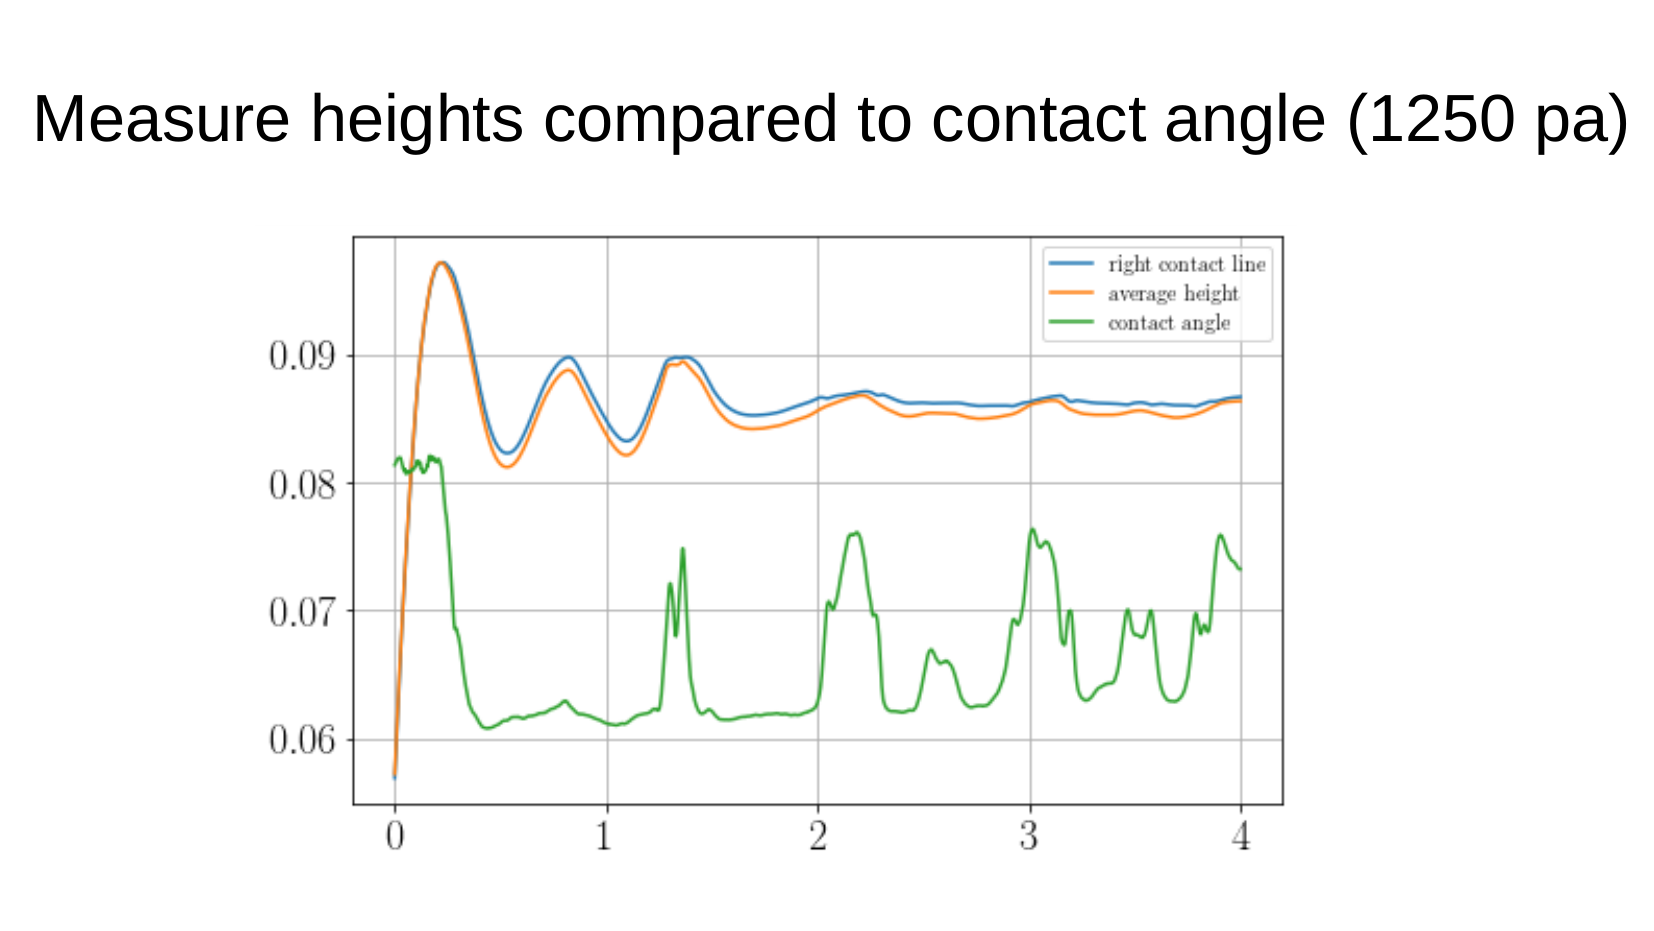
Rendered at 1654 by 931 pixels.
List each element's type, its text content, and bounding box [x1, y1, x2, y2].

title Measure heights compared to contact angle (1250 pa) [30, 37, 1636, 193]
picture [255, 225, 1297, 871]
